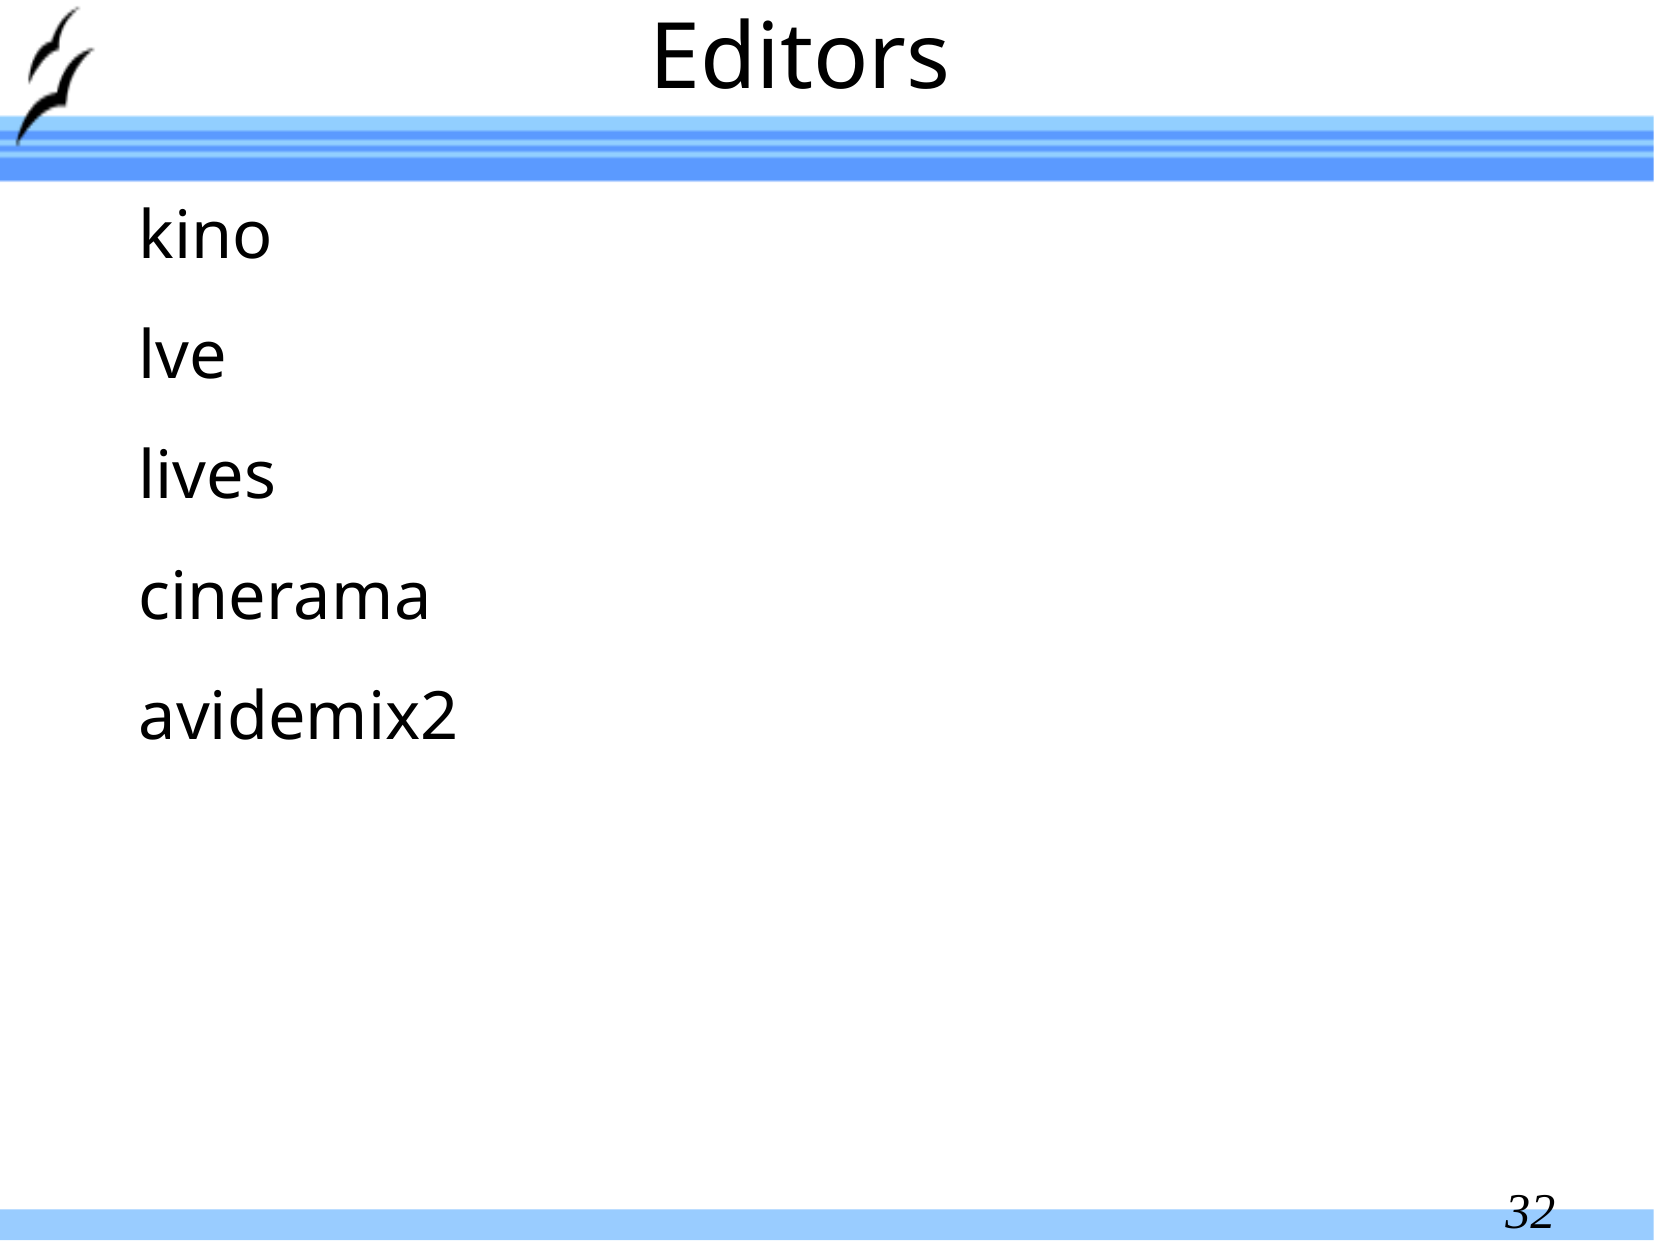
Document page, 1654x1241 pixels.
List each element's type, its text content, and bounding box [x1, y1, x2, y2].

picture [0, 0, 1654, 188]
list kino lve lives cinerama avidemix2 [120, 187, 1533, 1195]
title Editors [94, 0, 1507, 121]
